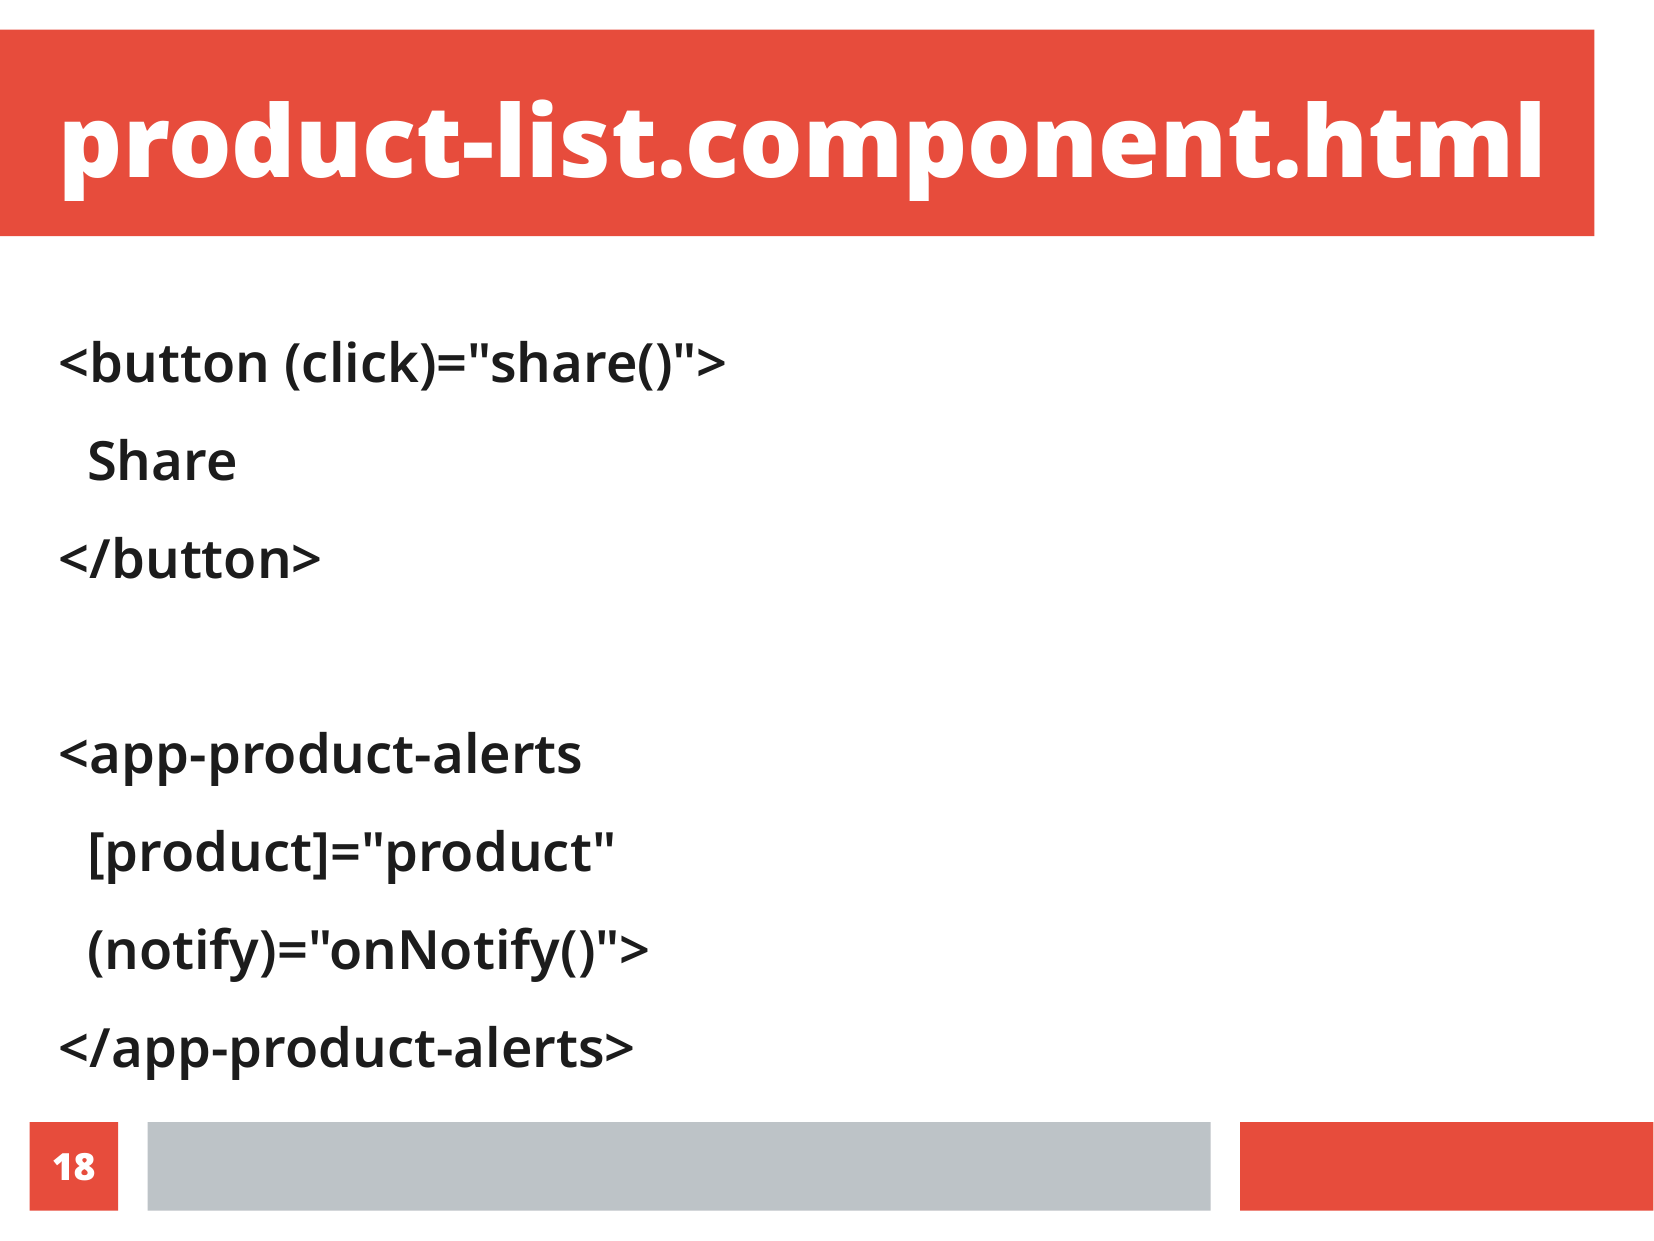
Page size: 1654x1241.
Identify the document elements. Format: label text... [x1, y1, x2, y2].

list <button (click)="share()"> Share </button> <app-product-alerts [product]="product" (notify)="onNotify()"> </app-product-alerts> [59, 324, 1565, 1093]
title product-list.component.html [59, 59, 1595, 207]
